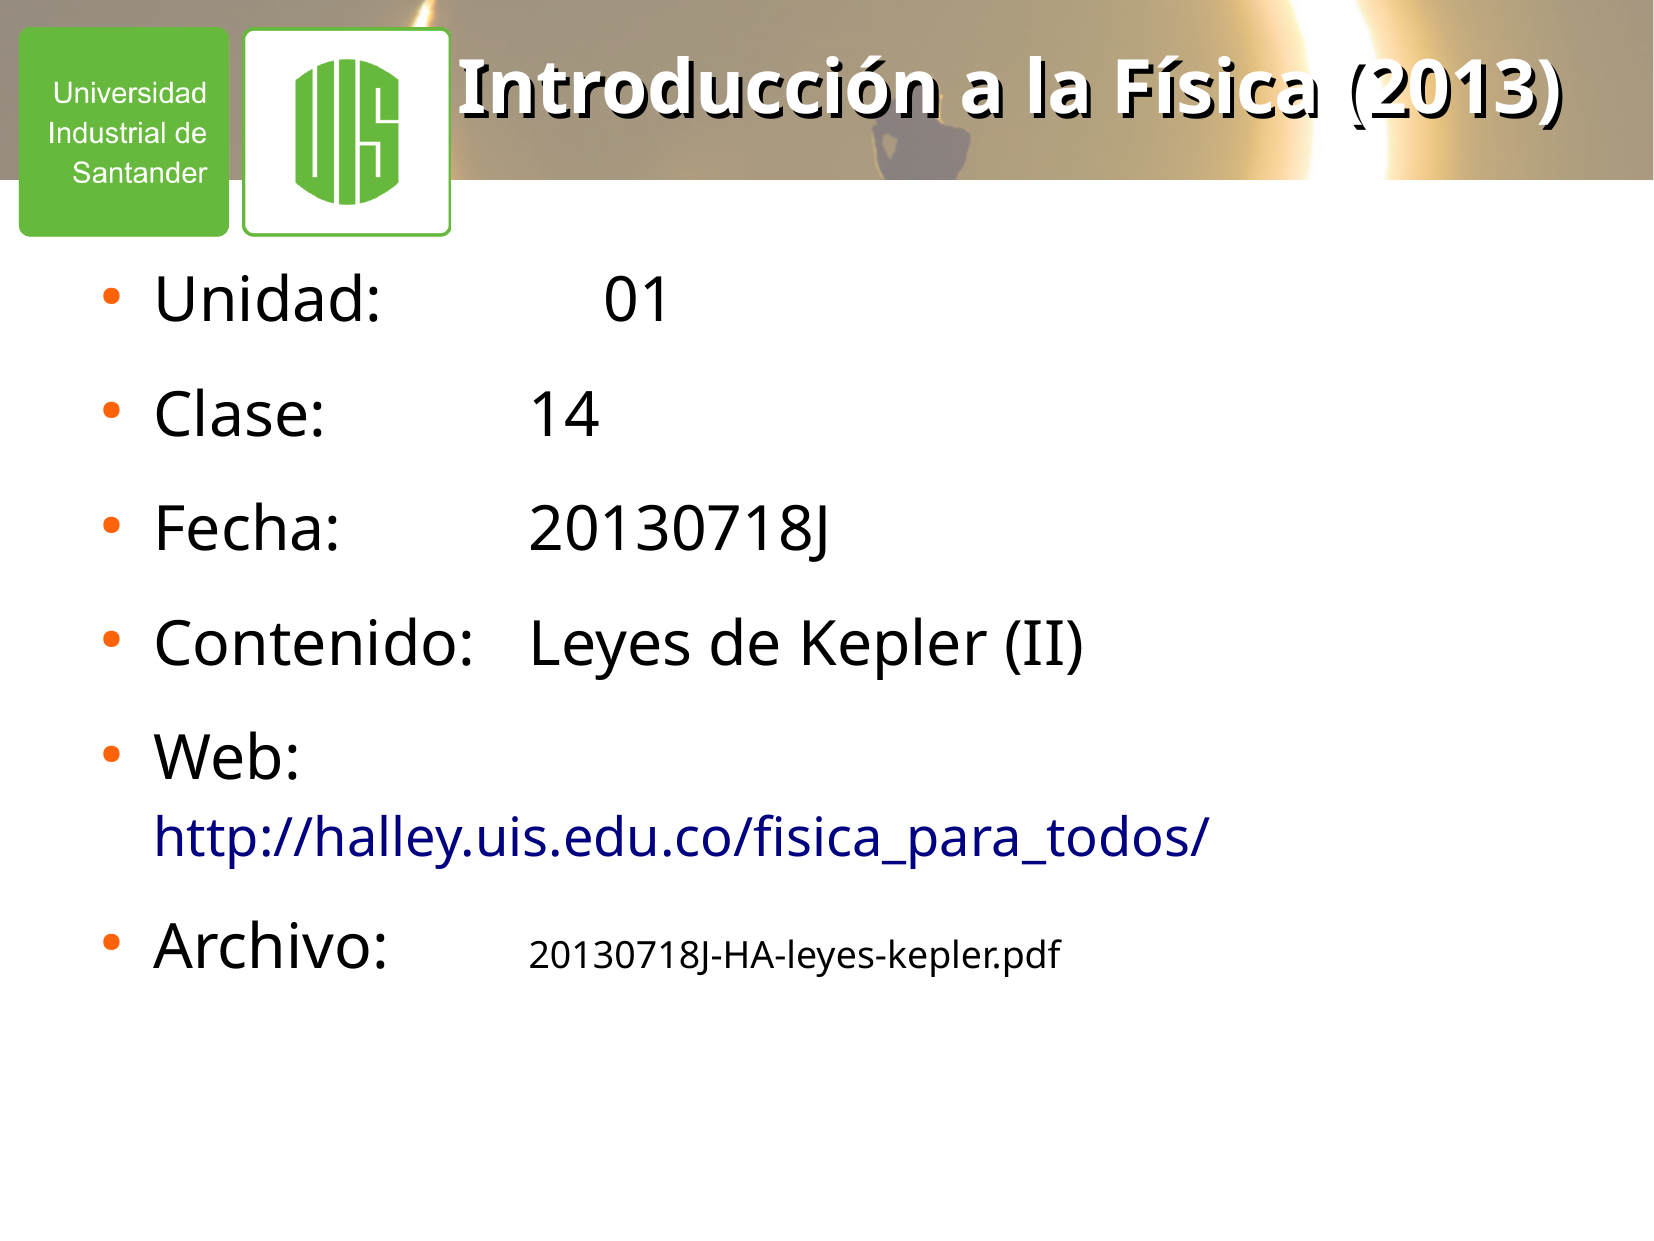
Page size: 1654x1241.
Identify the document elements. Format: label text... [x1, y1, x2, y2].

picture [0, 0, 1654, 237]
list Unidad: 01 Clase: 14 Fecha: 20130718J Contenido: Leyes de Kepler (II) Web: http://halley.uis.edu.co/fisica_para_todos/ Archivo: 20130718J-HA-leyes-kepler.pdf [82, 255, 1571, 1141]
title Introducción a la Física (2013) [75, 19, 1564, 151]
